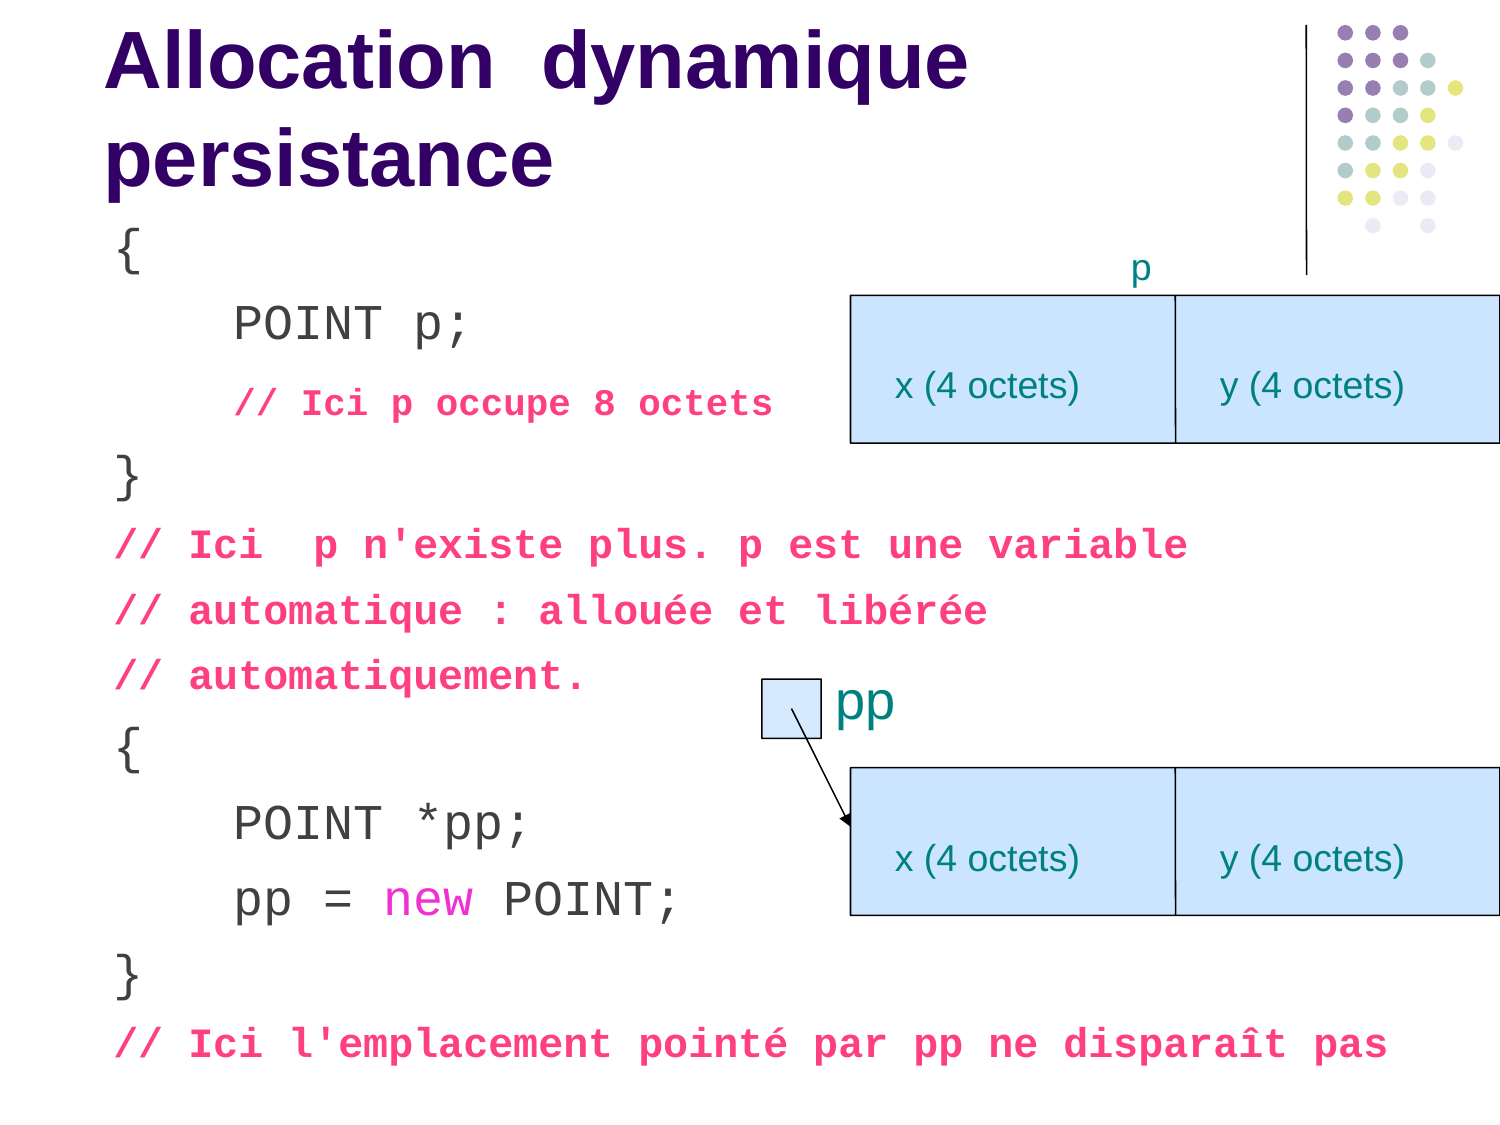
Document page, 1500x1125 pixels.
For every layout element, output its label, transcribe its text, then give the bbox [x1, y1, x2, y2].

text_box [850, 767, 1174, 916]
list { POINT p; // Ici p occupe 8 octets } // Ici p n'existe plus. p est une variable // automatique : allouée et libérée // automatiquement. { POINT *pp; pp = new POINT; } // Ici l'emplacement pointé par pp ne disparaît pas [98, 206, 1447, 1078]
text_box [761, 679, 820, 739]
text_box p [1116, 235, 1167, 296]
text_box [850, 295, 1500, 444]
text_box y (4 octets) [1204, 826, 1420, 887]
text_box pp [820, 658, 940, 739]
text_box x (4 octets) [879, 826, 1146, 887]
title Allocation dynamique persistance [88, 0, 1325, 211]
text_box [1177, 767, 1500, 916]
text_box x (4 octets) [879, 353, 1146, 414]
text_box y (4 octets) [1204, 353, 1420, 414]
